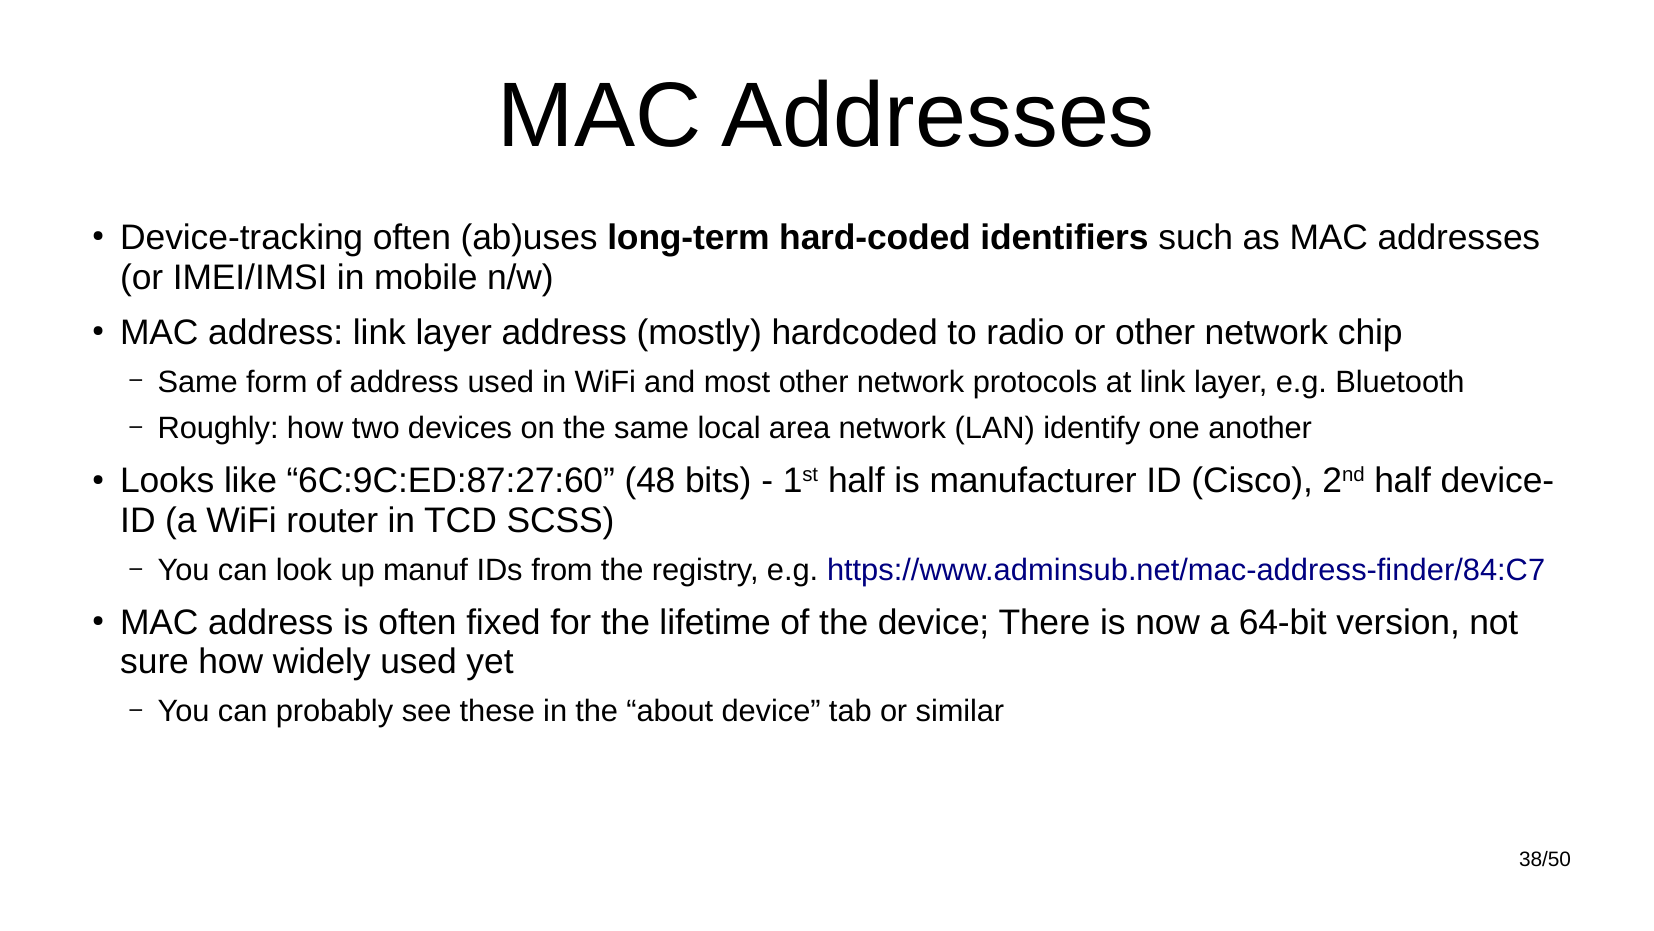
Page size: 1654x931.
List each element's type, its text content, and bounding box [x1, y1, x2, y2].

list Device-tracking often (ab)uses long-term hard-coded identifiers such as MAC addresses (or IMEI/IMSI in mobile n/w) MAC address: link layer address (mostly) hardcoded to radio or other network chip Same form of address used in WiFi and most other network protocols at link layer, e.g. Bluetooth Roughly: how two devices on the same local area network (LAN) identify one another Looks like “6C:9C:ED:87:27:60” (48 bits) - 1st half is manufacturer ID (Cisco), 2nd half device-ID (a WiFi router in TCD SCSS) You can look up manuf IDs from the registry, e.g. https://www.adminsub.net/mac-address-finder/84:C7 MAC address is often fixed for the lifetime of the device; There is now a 64-bit version, not sure how widely used yet You can probably see these in the “about device” tab or similar [82, 217, 1571, 758]
title MAC Addresses [82, 37, 1571, 193]
